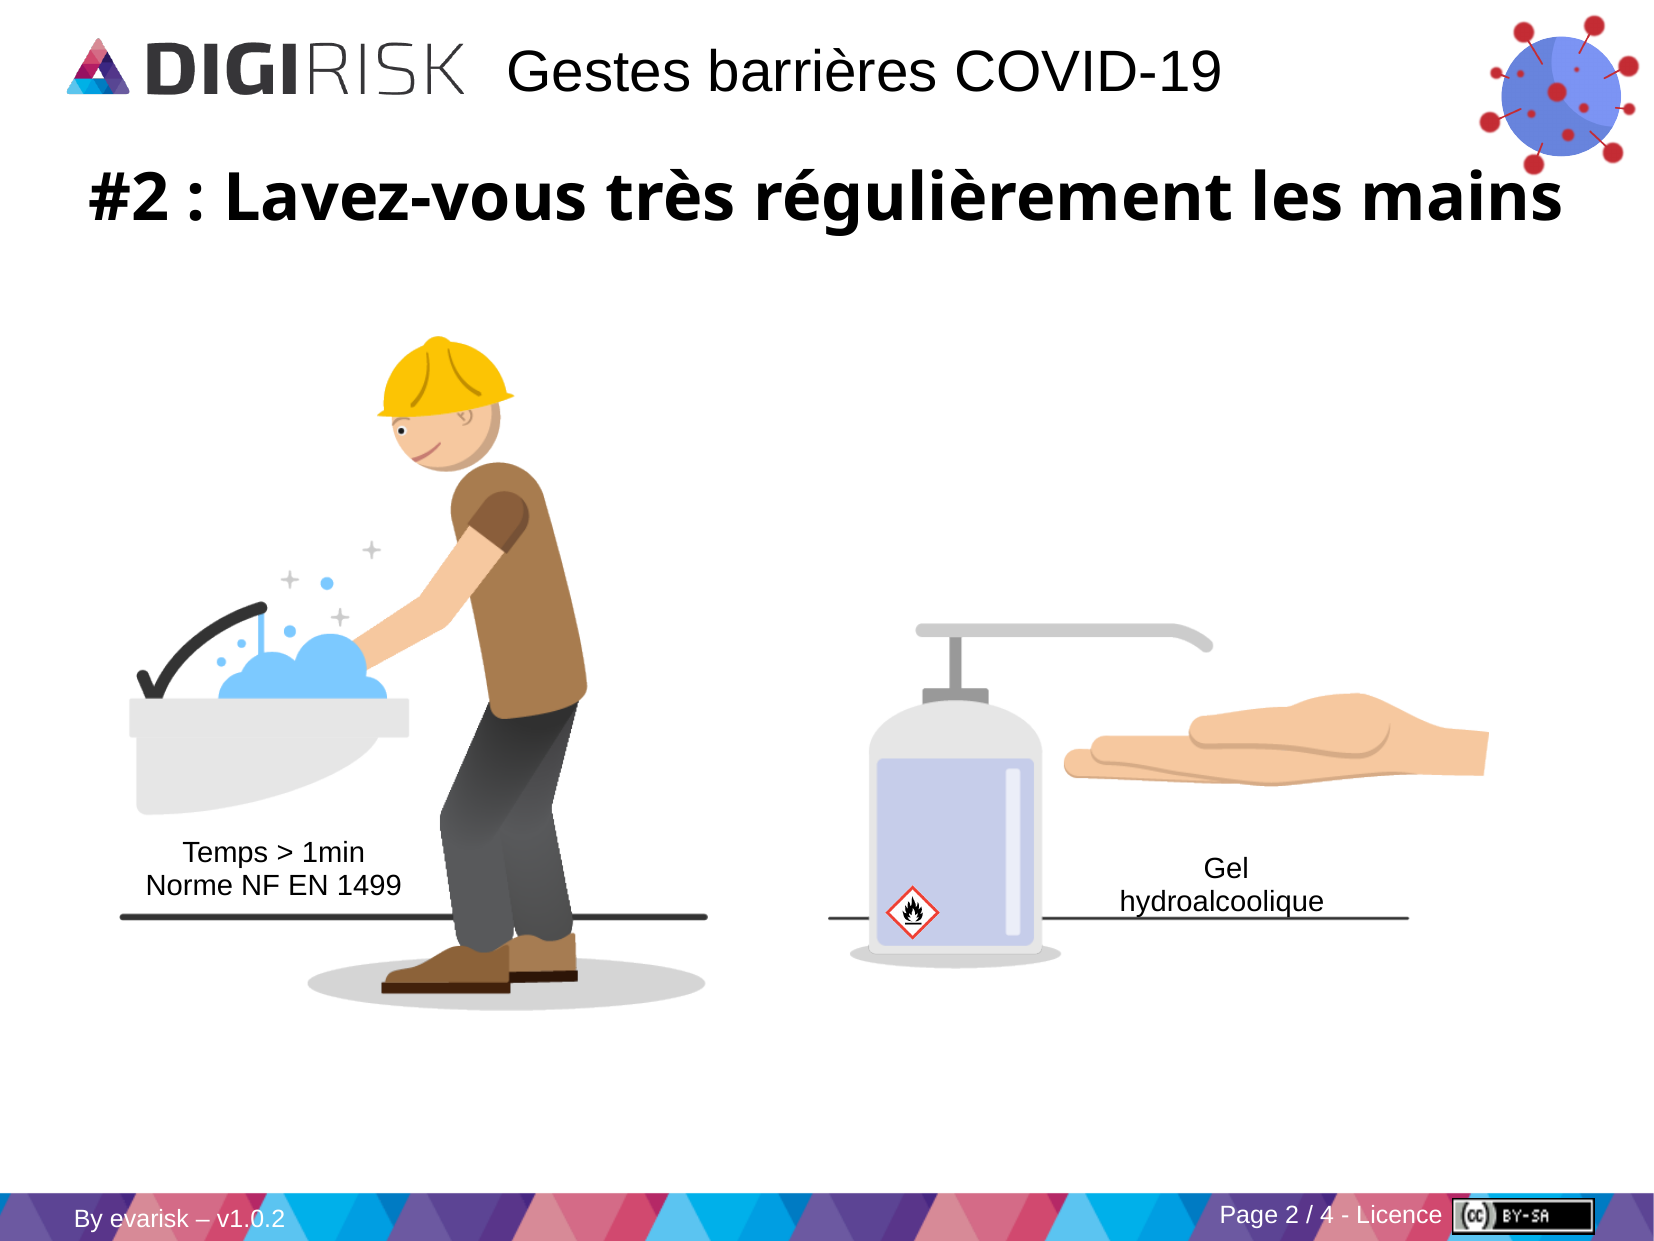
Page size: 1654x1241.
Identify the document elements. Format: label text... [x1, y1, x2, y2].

text_box Gel hydroalcoolique [1074, 844, 1378, 925]
title #2 : Lavez-vous très régulièrement les mains [64, 154, 1589, 236]
picture [64, 35, 431, 95]
title Gestes barrières COVID-19 [431, 30, 1300, 113]
picture [119, 336, 708, 1011]
picture [0, 1175, 1654, 1241]
picture [1470, 6, 1648, 184]
text_box Temps > 1min Norme NF EN 1499 [122, 829, 426, 910]
picture [828, 623, 1489, 969]
